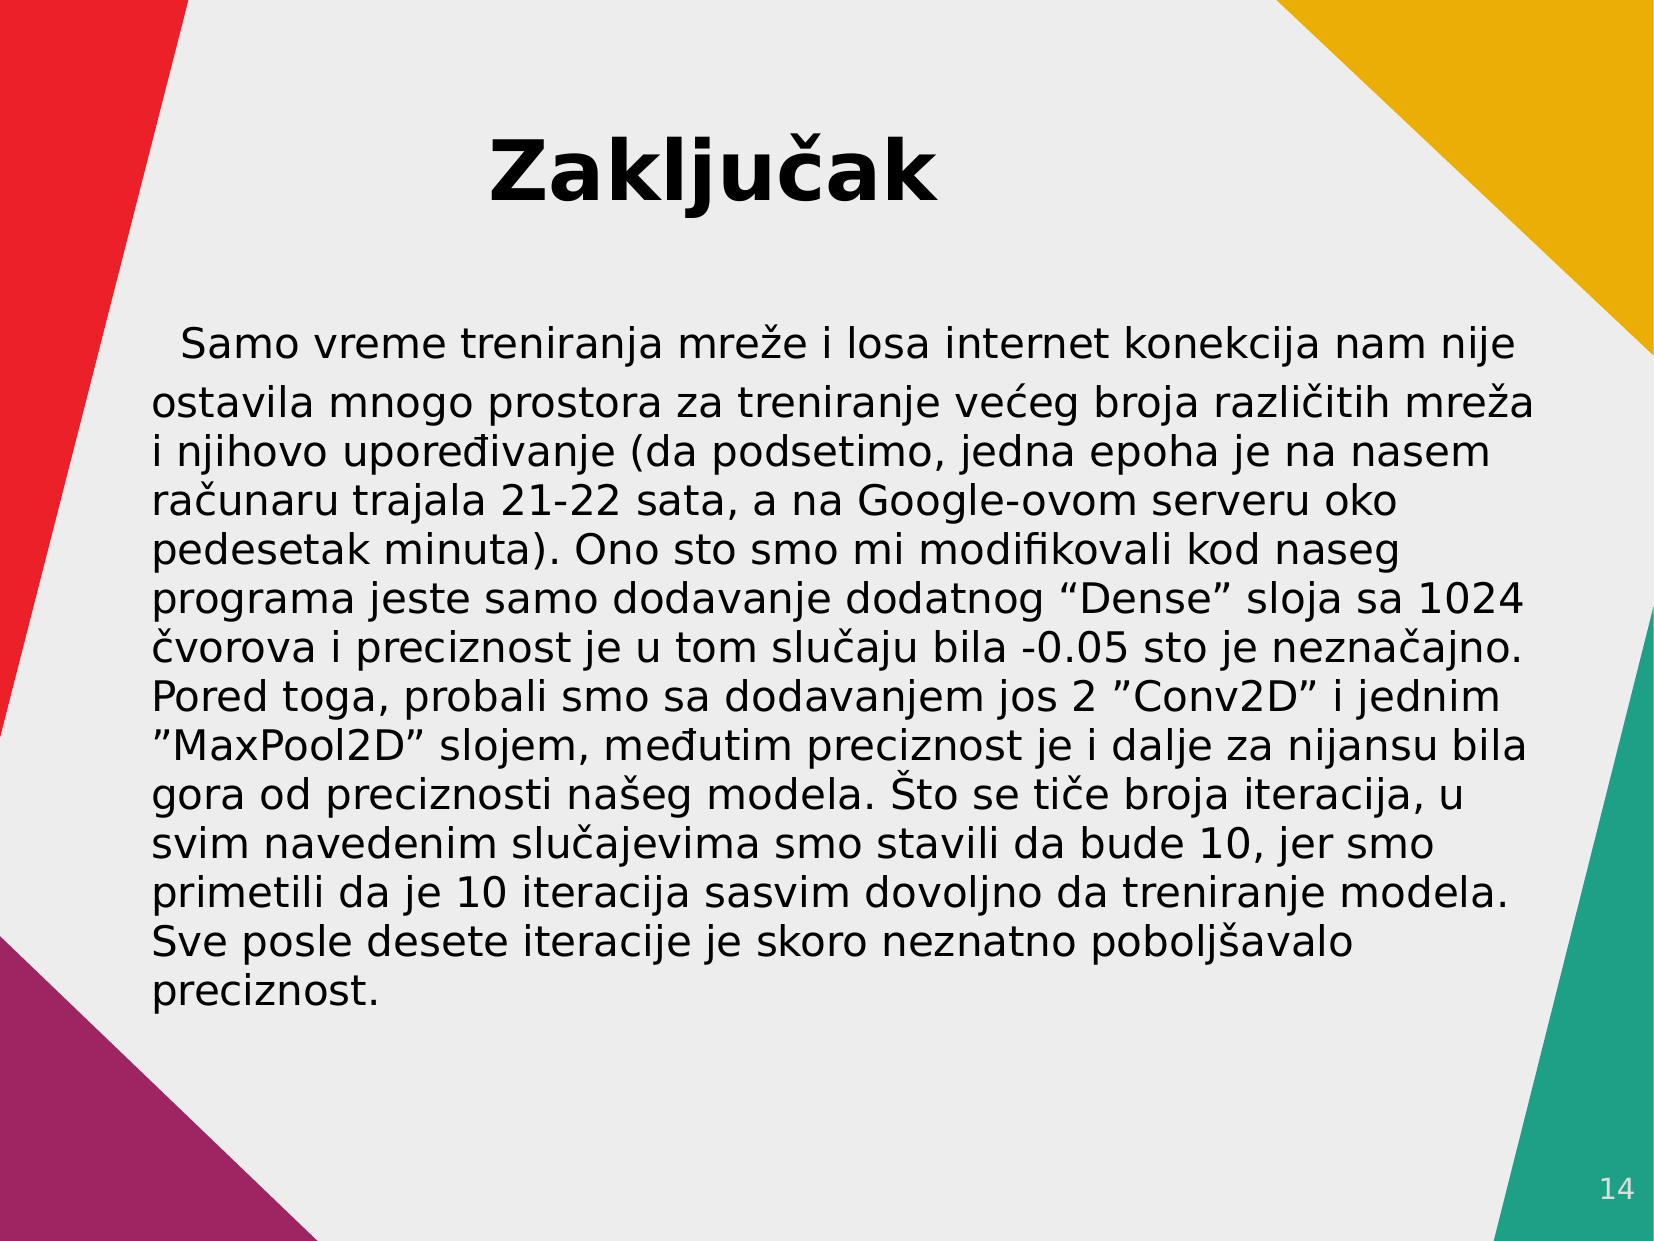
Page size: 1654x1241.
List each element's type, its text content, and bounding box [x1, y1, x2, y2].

title Zaključak [1, 73, 1426, 271]
list Samo vreme treniranja mreže i losa internet konekcija nam nije ostavila mnogo prostora za treniranje većeg broja različitih mreža i njihovo upoređivanje (da podsetimo, jedna epoha je na nasem računaru trajala 21-22 sata, a na Google-ovom serveru oko pedesetak minuta). Ono sto smo mi modifikovali kod naseg programa jeste samo dodavanje dodatnog “Dense” sloja sa 1024 čvorova i preciznost je u tom slučaju bila -0.05 sto je neznačajno. Pored toga, probali smo sa dodavanjem jos 2 ”Conv2D” i jednim ”MaxPool2D” slojem, međutim preciznost je i dalje za nijansu bila gora od preciznosti našeg modela. Što se tiče broja iteracija, u svim navedenim slučajevima smo stavili da bude 10, jer smo primetili da je 10 iteracija sasvim dovoljno da treniranje modela. Sve posle desete iteracije je skoro neznatno poboljšavalo preciznost. [121, 319, 1546, 1051]
